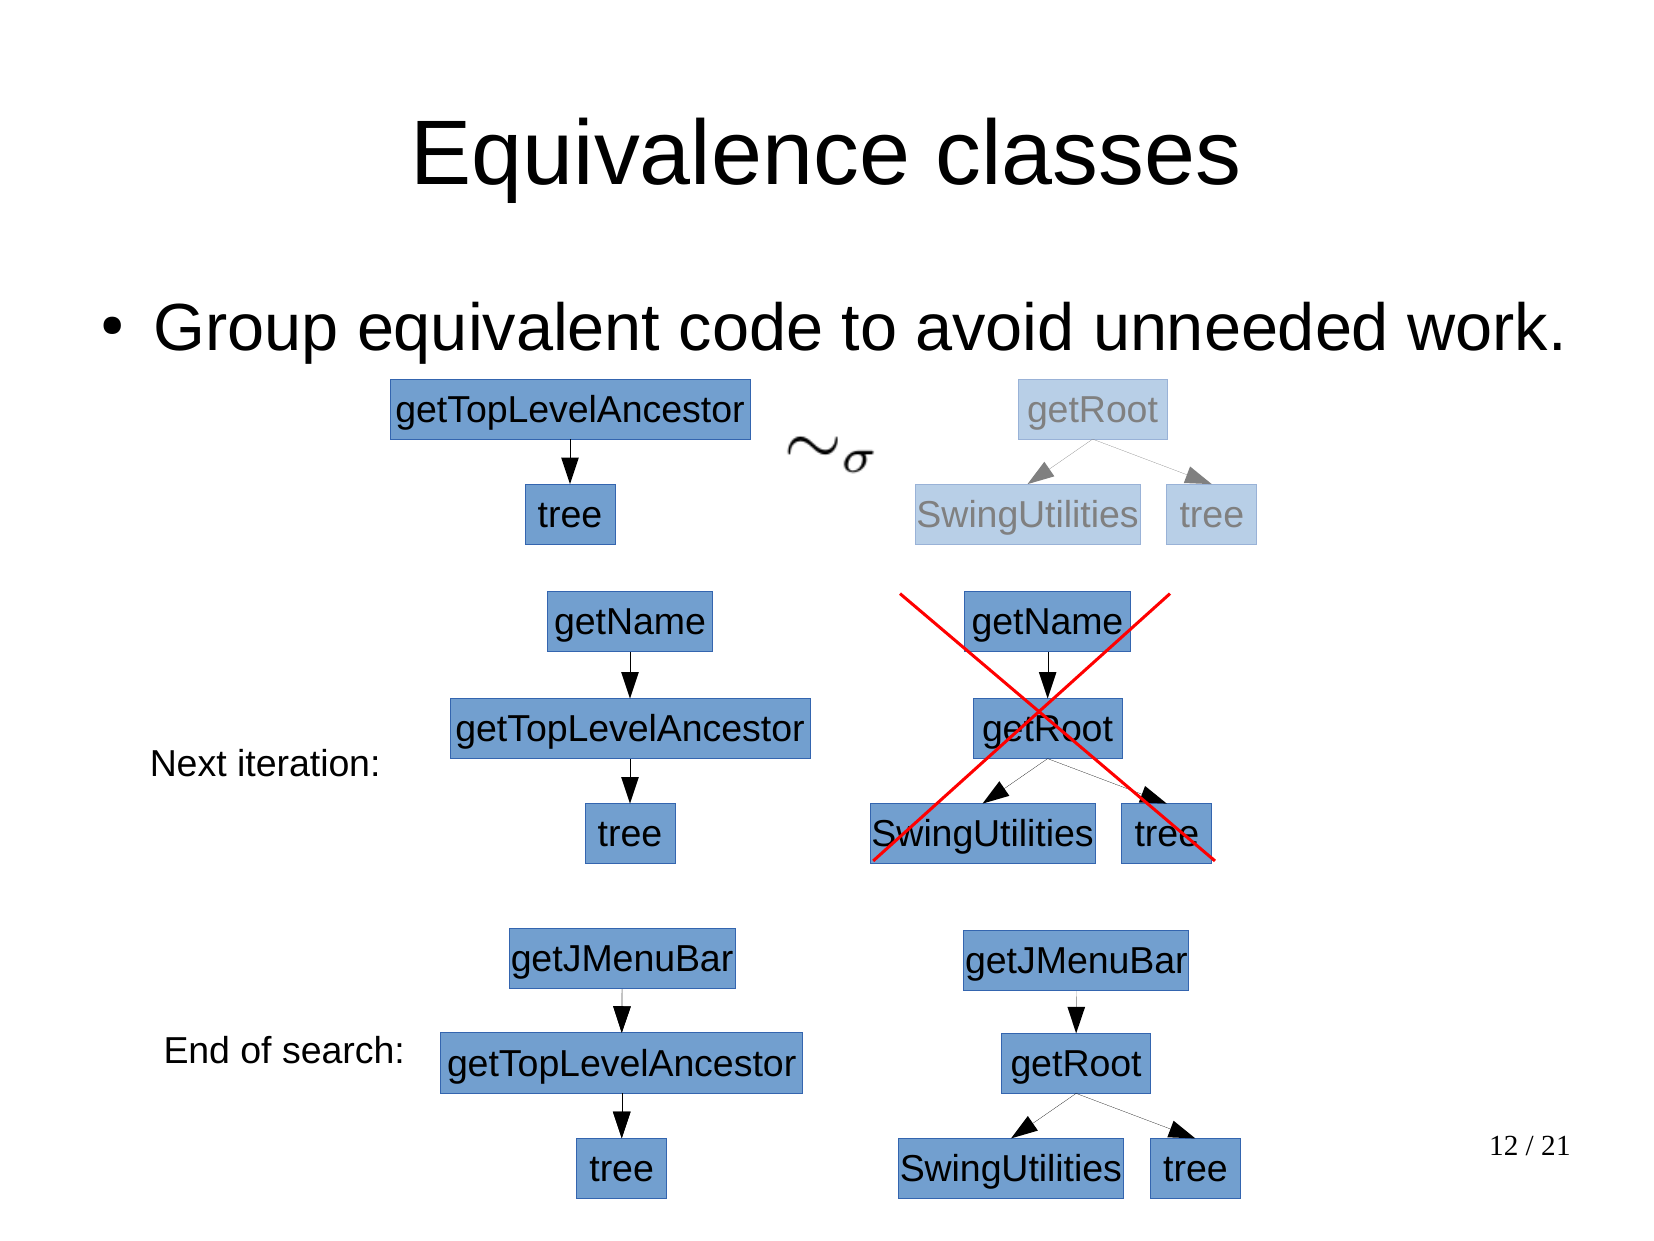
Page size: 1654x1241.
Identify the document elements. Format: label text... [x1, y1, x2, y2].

picture [778, 421, 882, 485]
text_box getName [1109, 632, 1131, 652]
text_box getRoot [990, 718, 1091, 759]
text_box tree [525, 484, 616, 545]
text_box tree [1150, 1138, 1241, 1199]
title Equivalence classes [82, 49, 1571, 257]
text_box getRoot [1001, 1033, 1151, 1094]
text_box getTopLevelAncestor [440, 1032, 803, 1094]
text_box tree [576, 1138, 667, 1199]
text_box getName [547, 591, 713, 652]
text_box Next iteration: [135, 735, 396, 792]
text_box tree [1121, 803, 1212, 864]
text_box getRoot [1042, 698, 1123, 759]
text_box getName [964, 591, 1131, 652]
text_box [900, 369, 1306, 565]
list Group equivalent code to avoid unneeded work. [82, 290, 1591, 1010]
text_box getJMenuBar [509, 928, 736, 989]
text_box SwingUtilities [870, 803, 1096, 864]
text_box getRoot [987, 723, 997, 739]
text_box getTopLevelAncestor [390, 379, 751, 440]
text_box End of search: [148, 1022, 421, 1080]
text_box tree [585, 803, 676, 864]
text_box getRoot [1066, 723, 1077, 738]
text_box getTopLevelAncestor [450, 698, 811, 759]
text_box getRoot [973, 698, 1036, 759]
text_box SwingUtilities [898, 1138, 1124, 1199]
text_box tree [1152, 803, 1212, 855]
text_box getRoot [1027, 698, 1050, 708]
text_box getJMenuBar [963, 930, 1189, 991]
